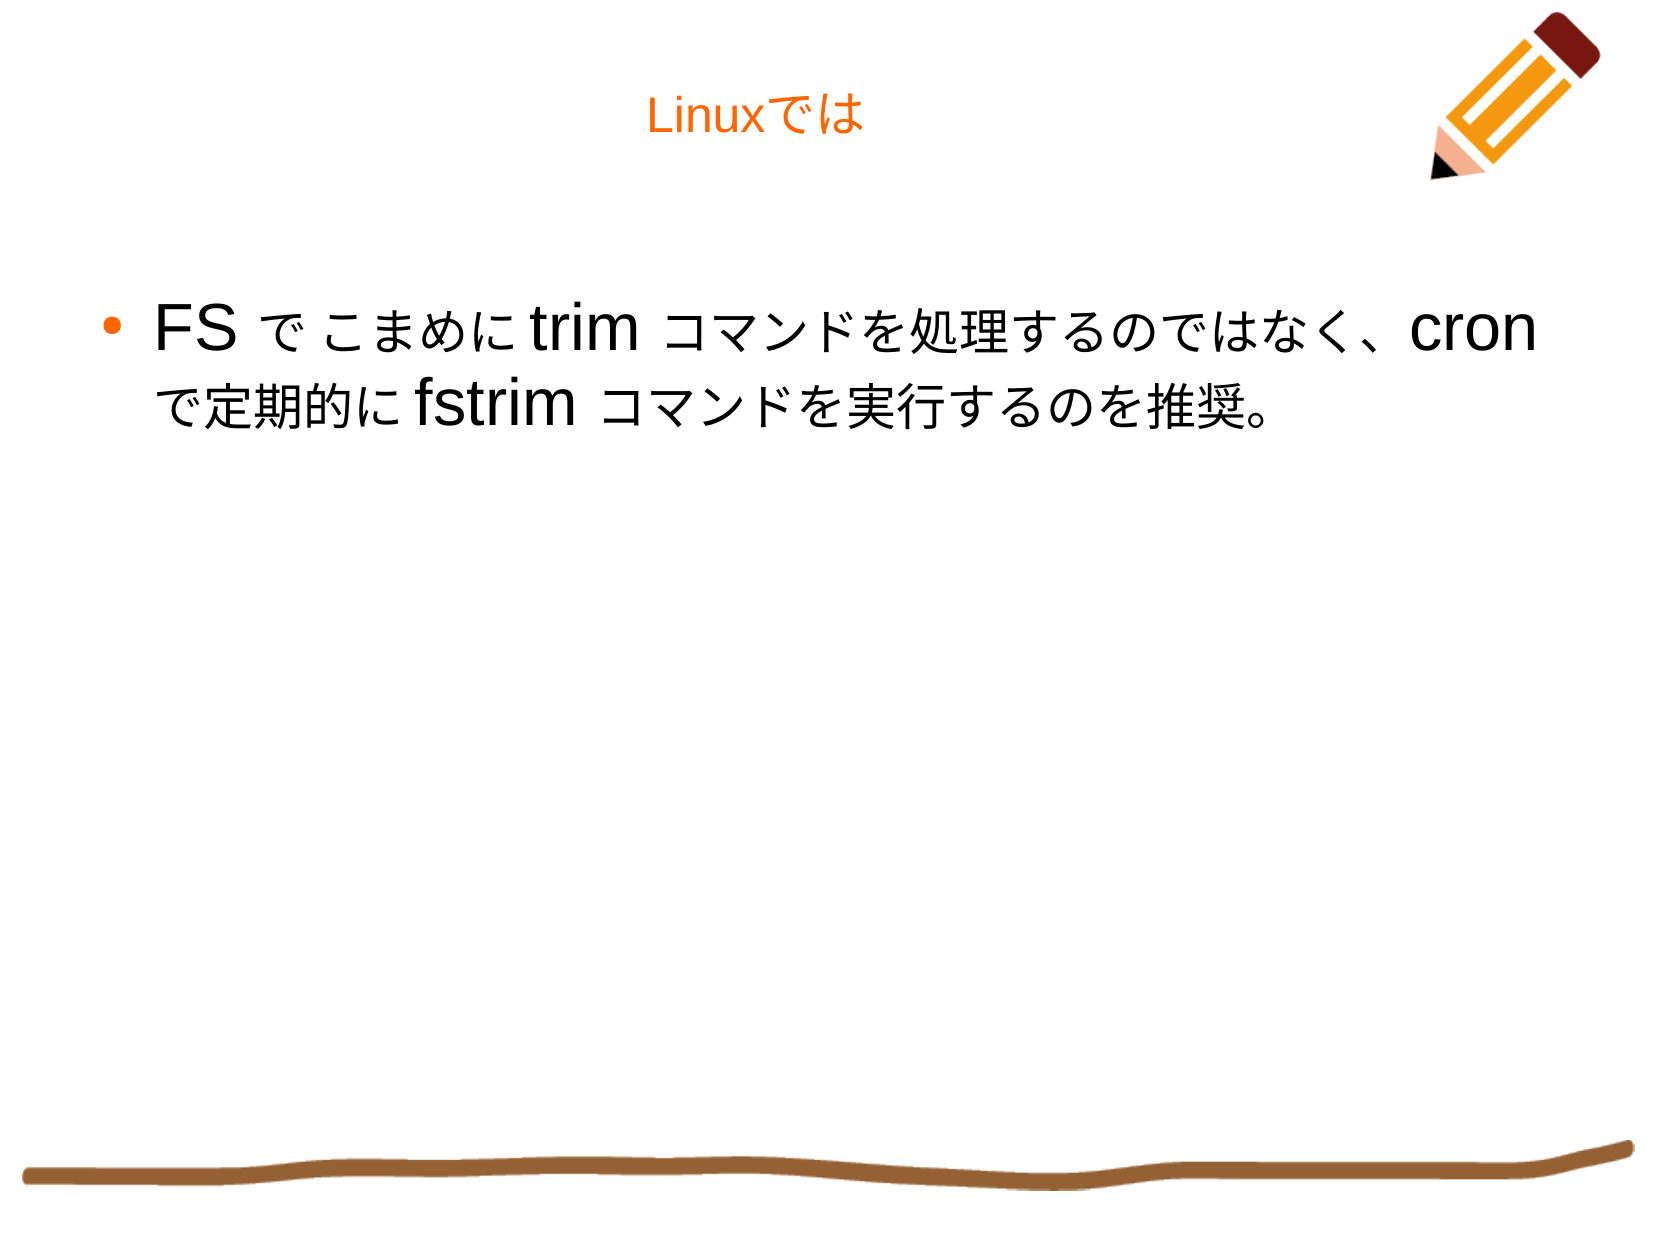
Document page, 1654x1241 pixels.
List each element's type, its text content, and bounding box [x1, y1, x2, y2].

picture [22, 1140, 1635, 1191]
picture [1430, 12, 1601, 181]
list FS で こまめに trim コマンドを処理するのではなく、cron で定期的に fstrim コマンドを実行するのを推奨。 [82, 290, 1571, 1122]
title Linuxでは [82, 49, 1430, 172]
